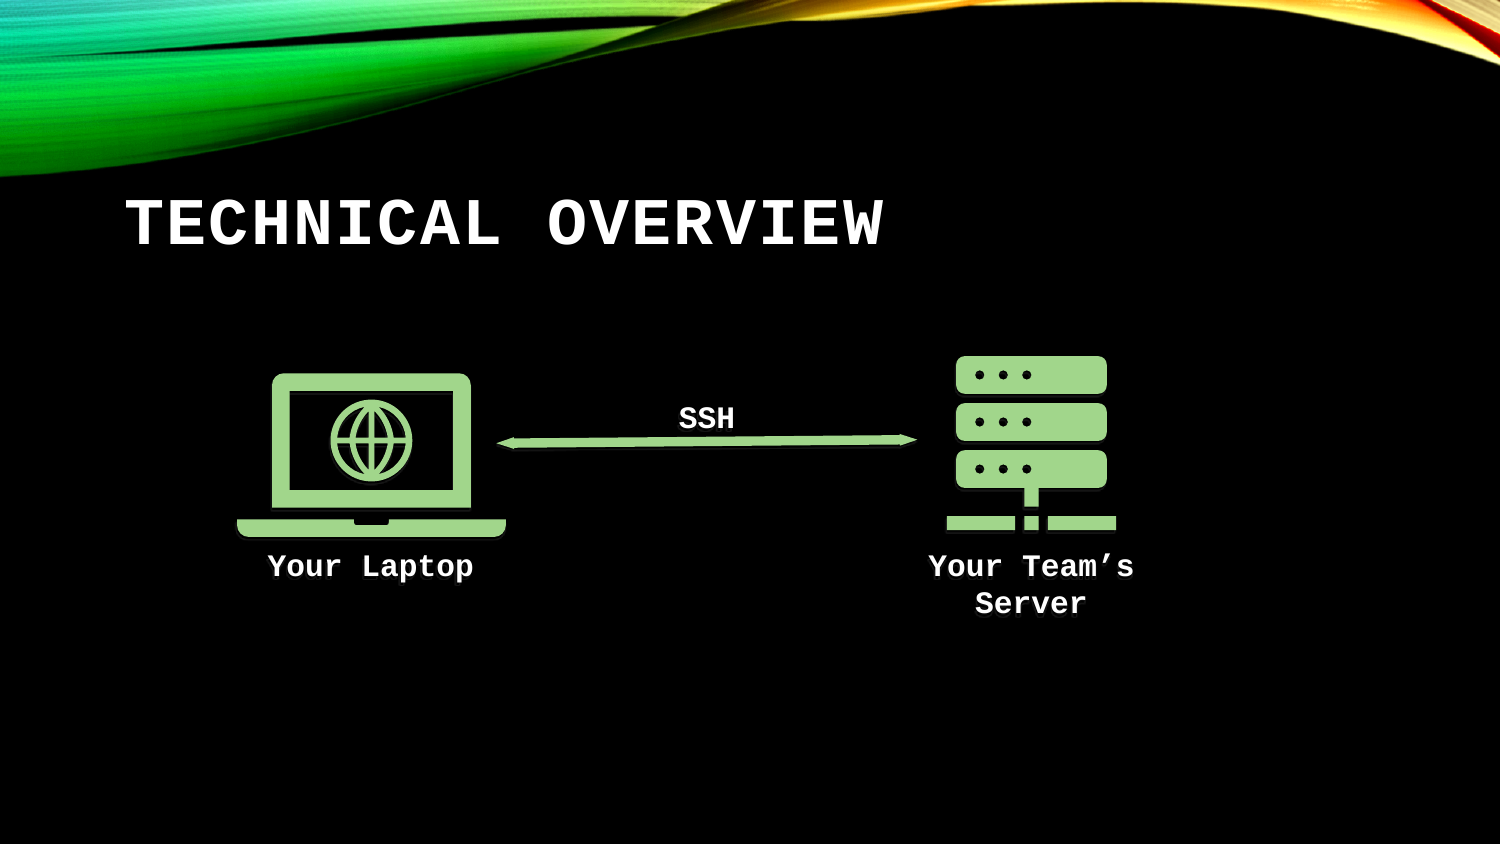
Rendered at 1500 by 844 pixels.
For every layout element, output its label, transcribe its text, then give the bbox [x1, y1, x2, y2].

list [124, 190, 1468, 739]
text_box Your Laptop [245, 537, 497, 591]
list Technical Overview [124, 64, 1466, 145]
text_box Your Team’s Server [906, 537, 1157, 629]
picture [917, 329, 1146, 537]
picture [229, 313, 514, 597]
text_box SSH [581, 390, 833, 444]
